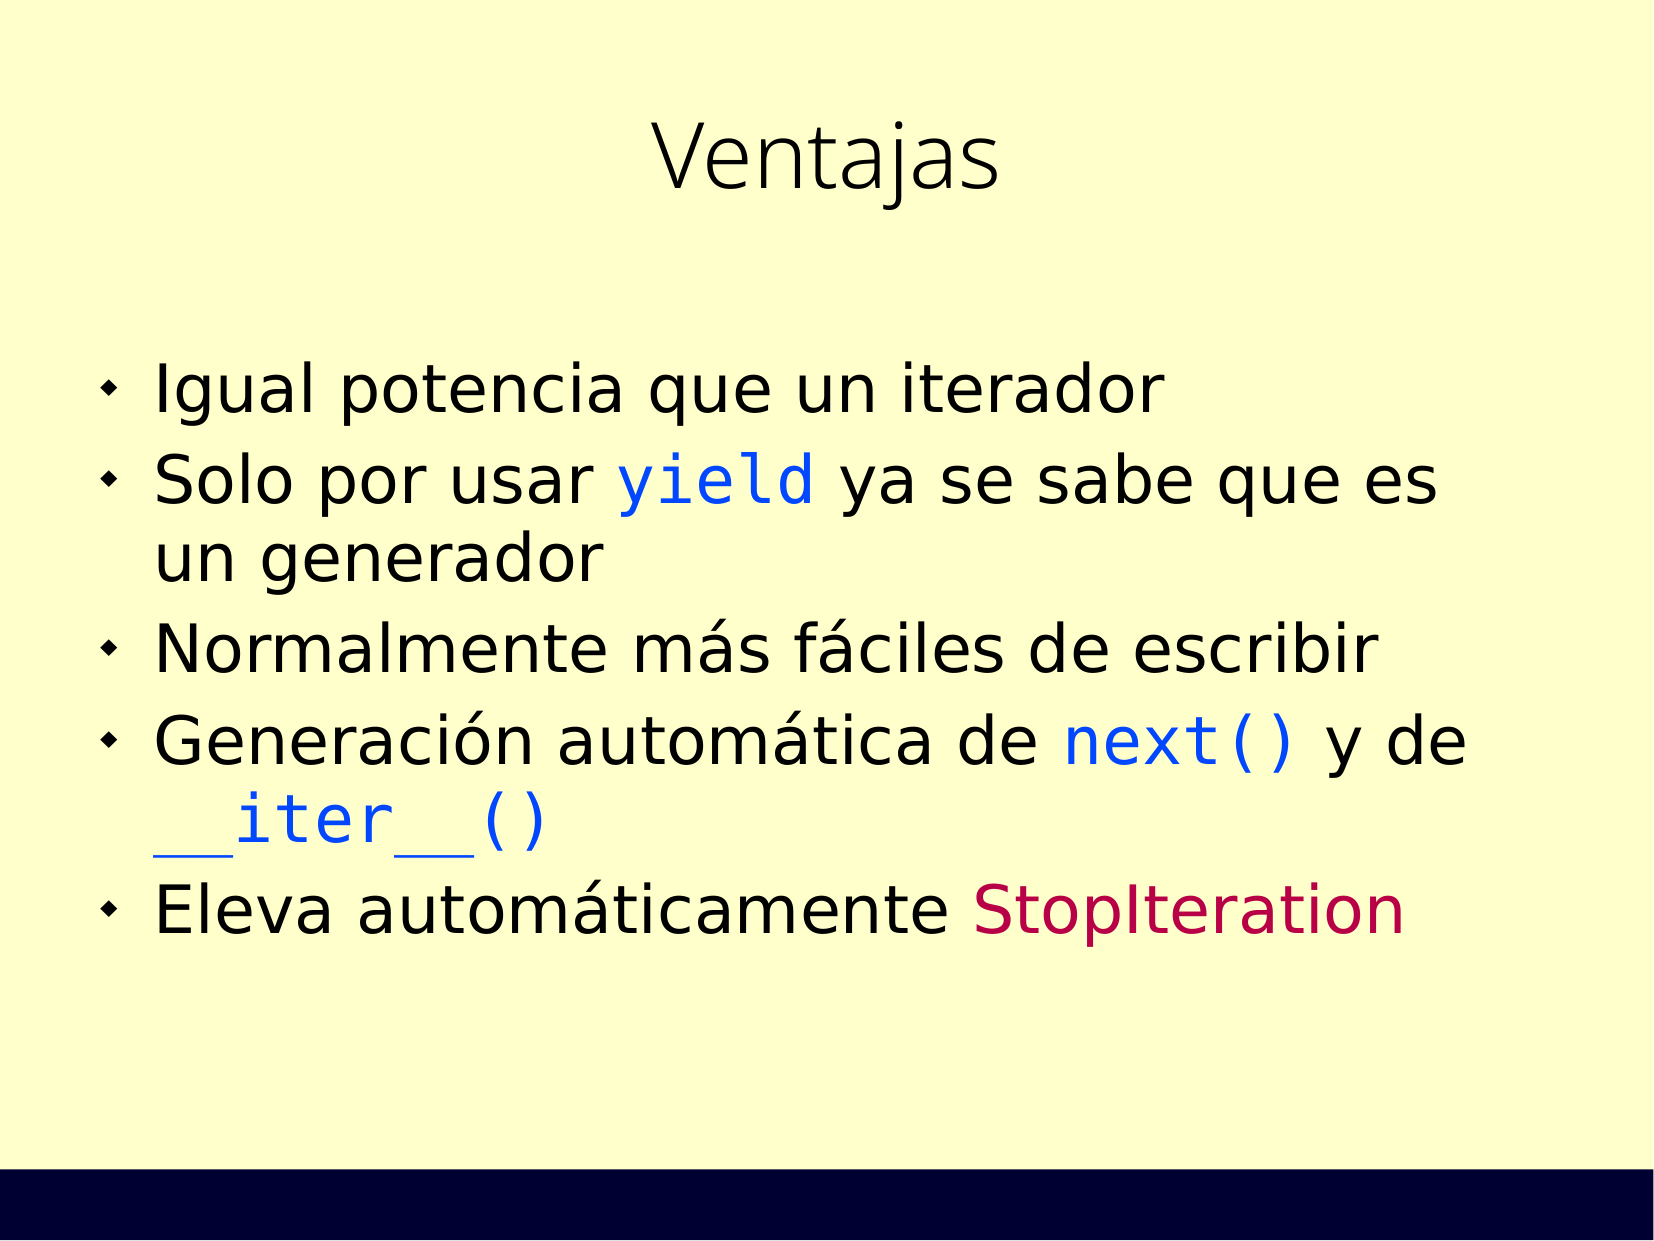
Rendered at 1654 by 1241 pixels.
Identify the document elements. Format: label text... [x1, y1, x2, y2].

list Igual potencia que un iterador Solo por usar yield ya se sabe que es un generador Normalmente más fáciles de escribir Generación automática de next() y de __iter__() Eleva automáticamente StopIteration [82, 290, 1538, 1010]
title Ventajas [82, 49, 1571, 257]
